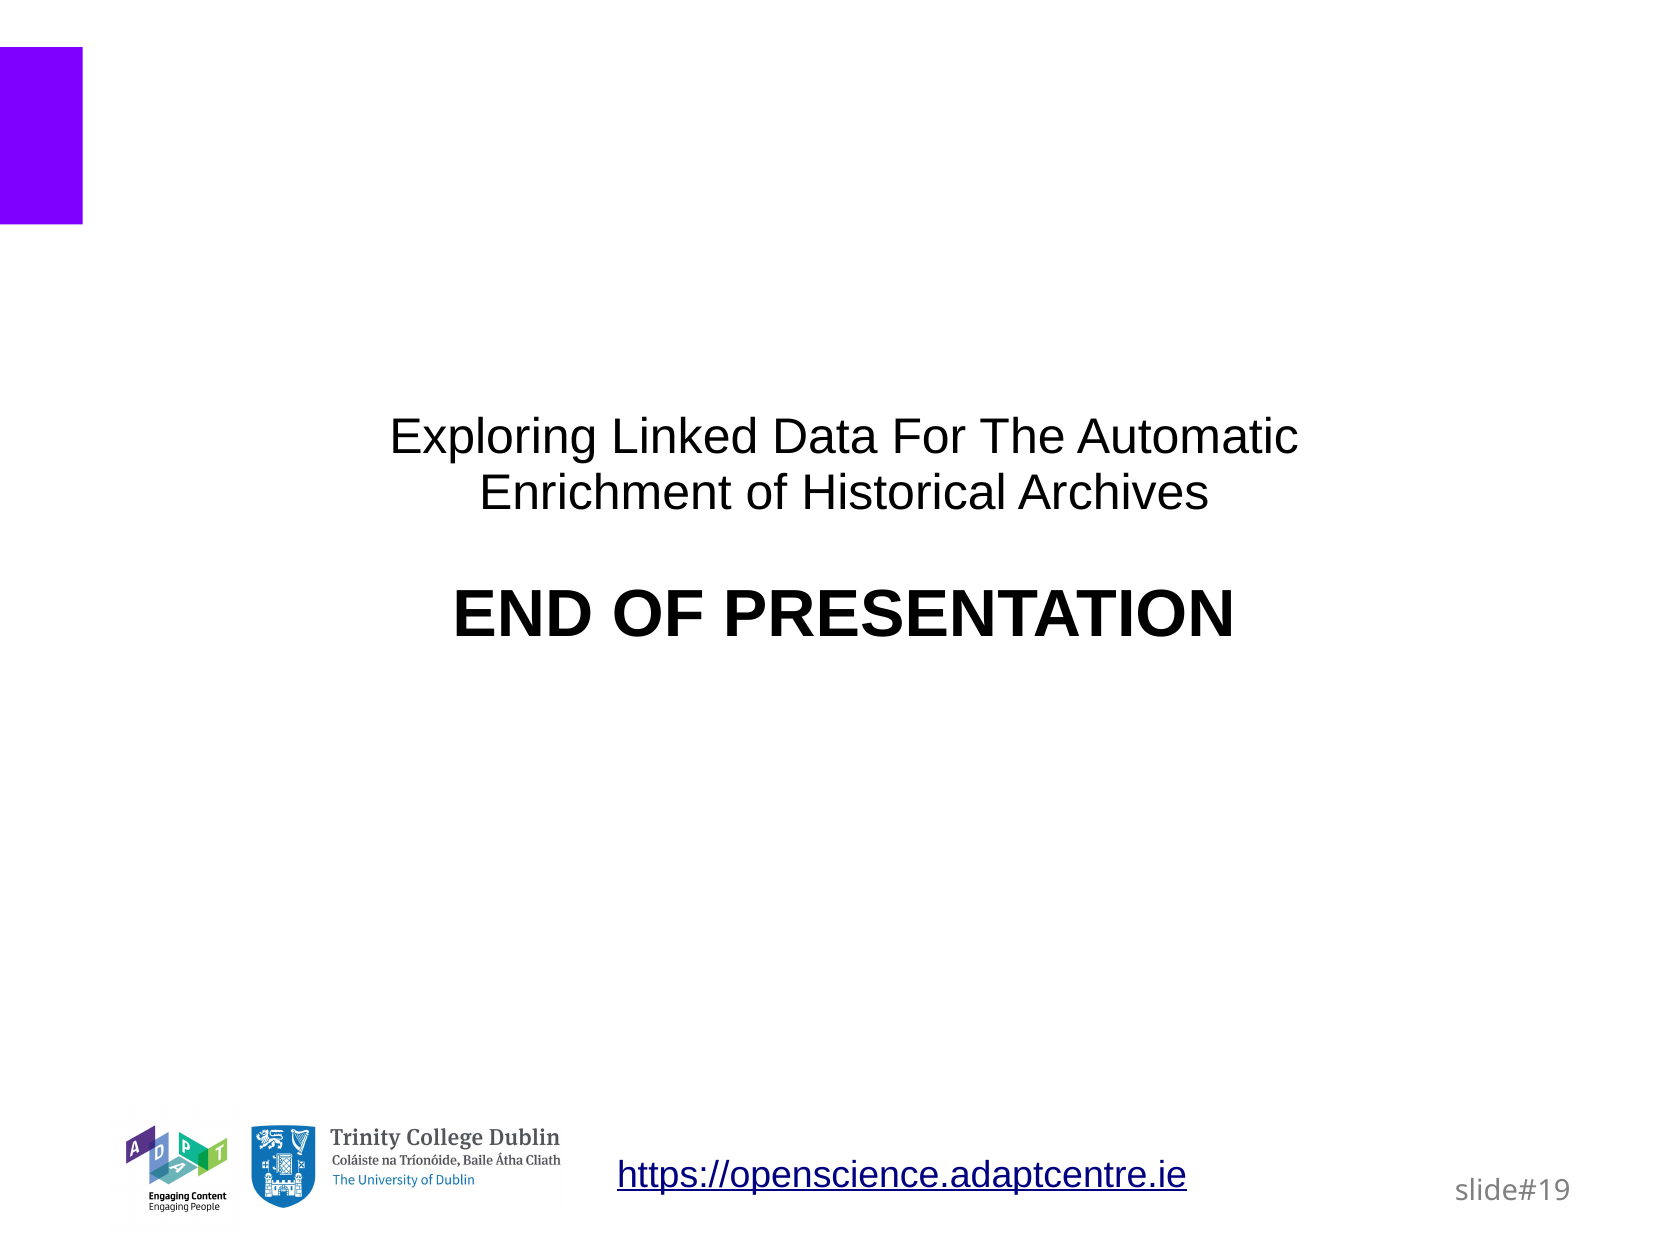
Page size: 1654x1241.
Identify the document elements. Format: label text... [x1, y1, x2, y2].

picture [106, 1098, 247, 1239]
picture [248, 1122, 564, 1211]
subtitle Exploring Linked Data For The Automatic Enrichment of Historical Archives END OF PRESENTATION [118, 49, 1571, 1010]
